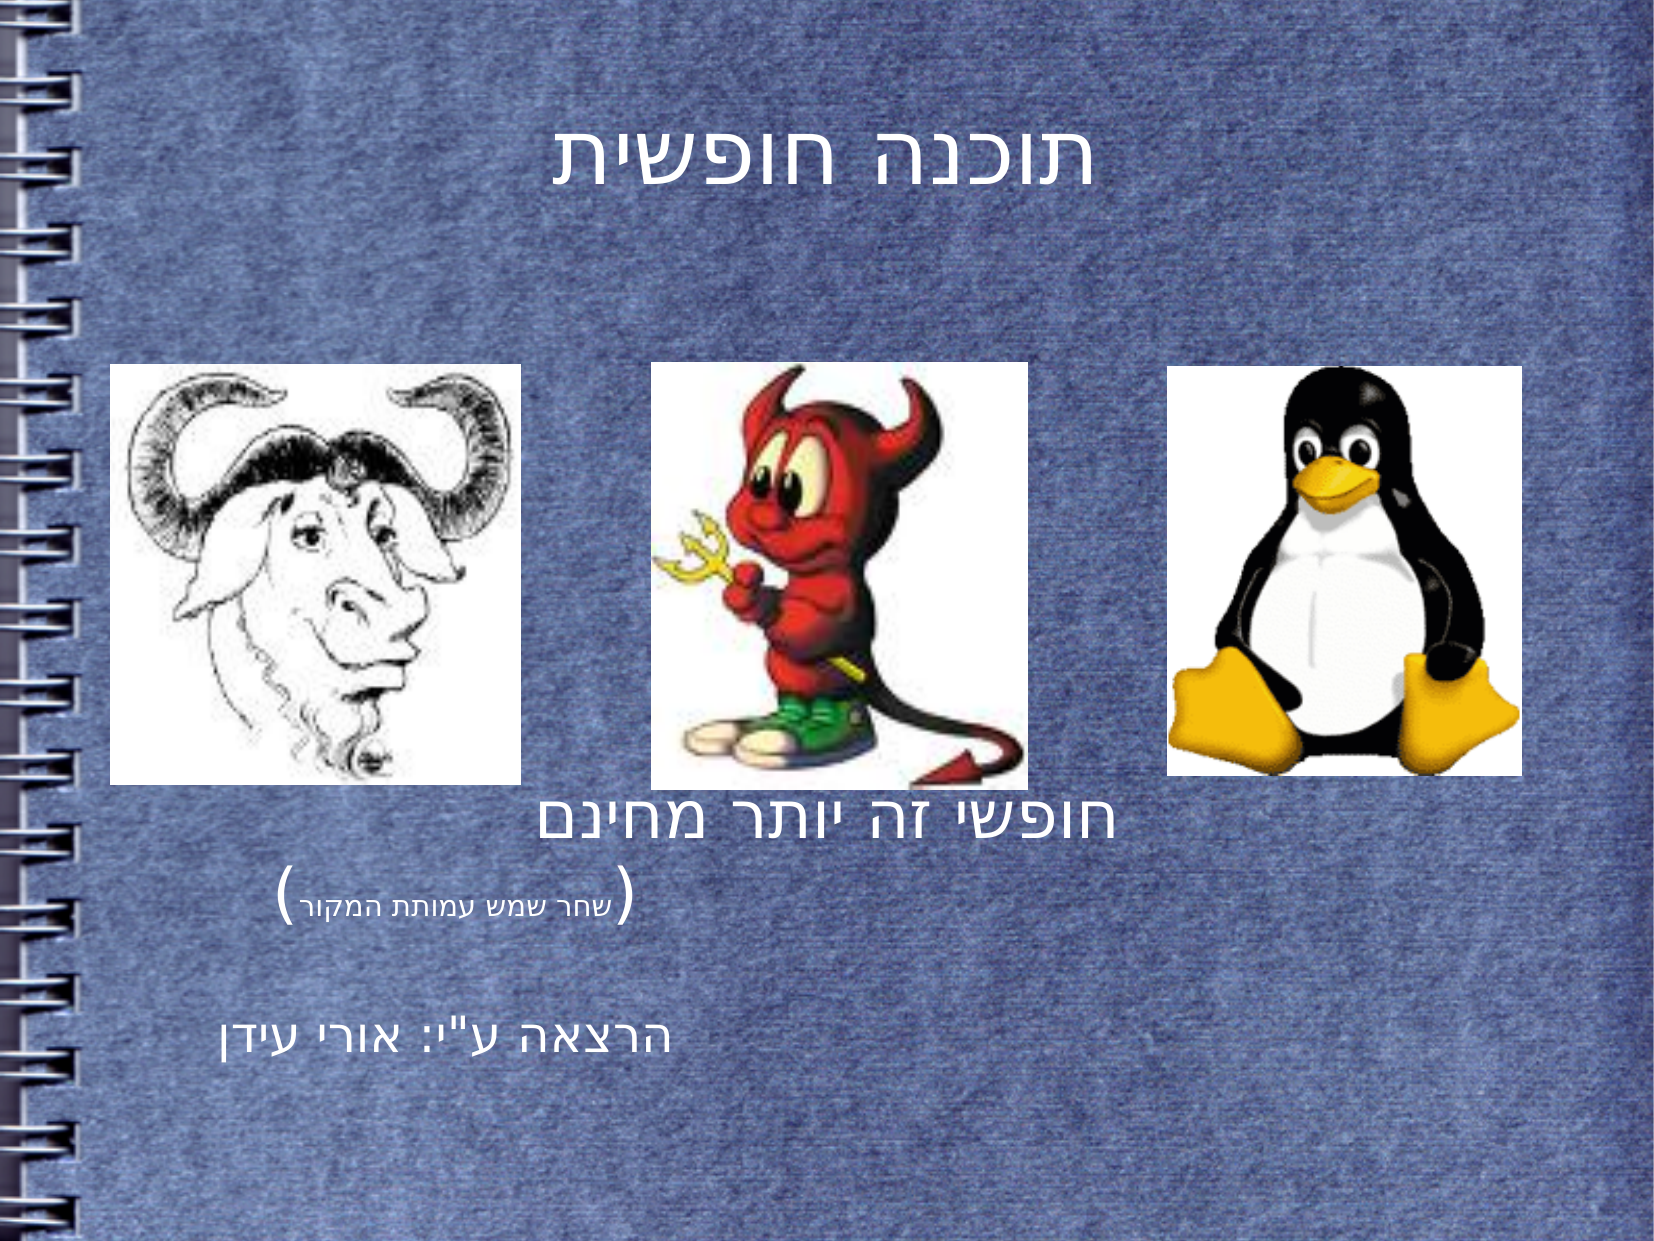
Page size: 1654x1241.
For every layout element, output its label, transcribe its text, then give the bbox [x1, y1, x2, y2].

title תוכנה חופשית [82, 49, 1571, 257]
subtitle חופשי זה יותר מחינם (שחר שמש עמותת המקור) הרצאה ע"י: אורי עידן [121, 344, 1534, 1127]
picture [0, 0, 1654, 1241]
